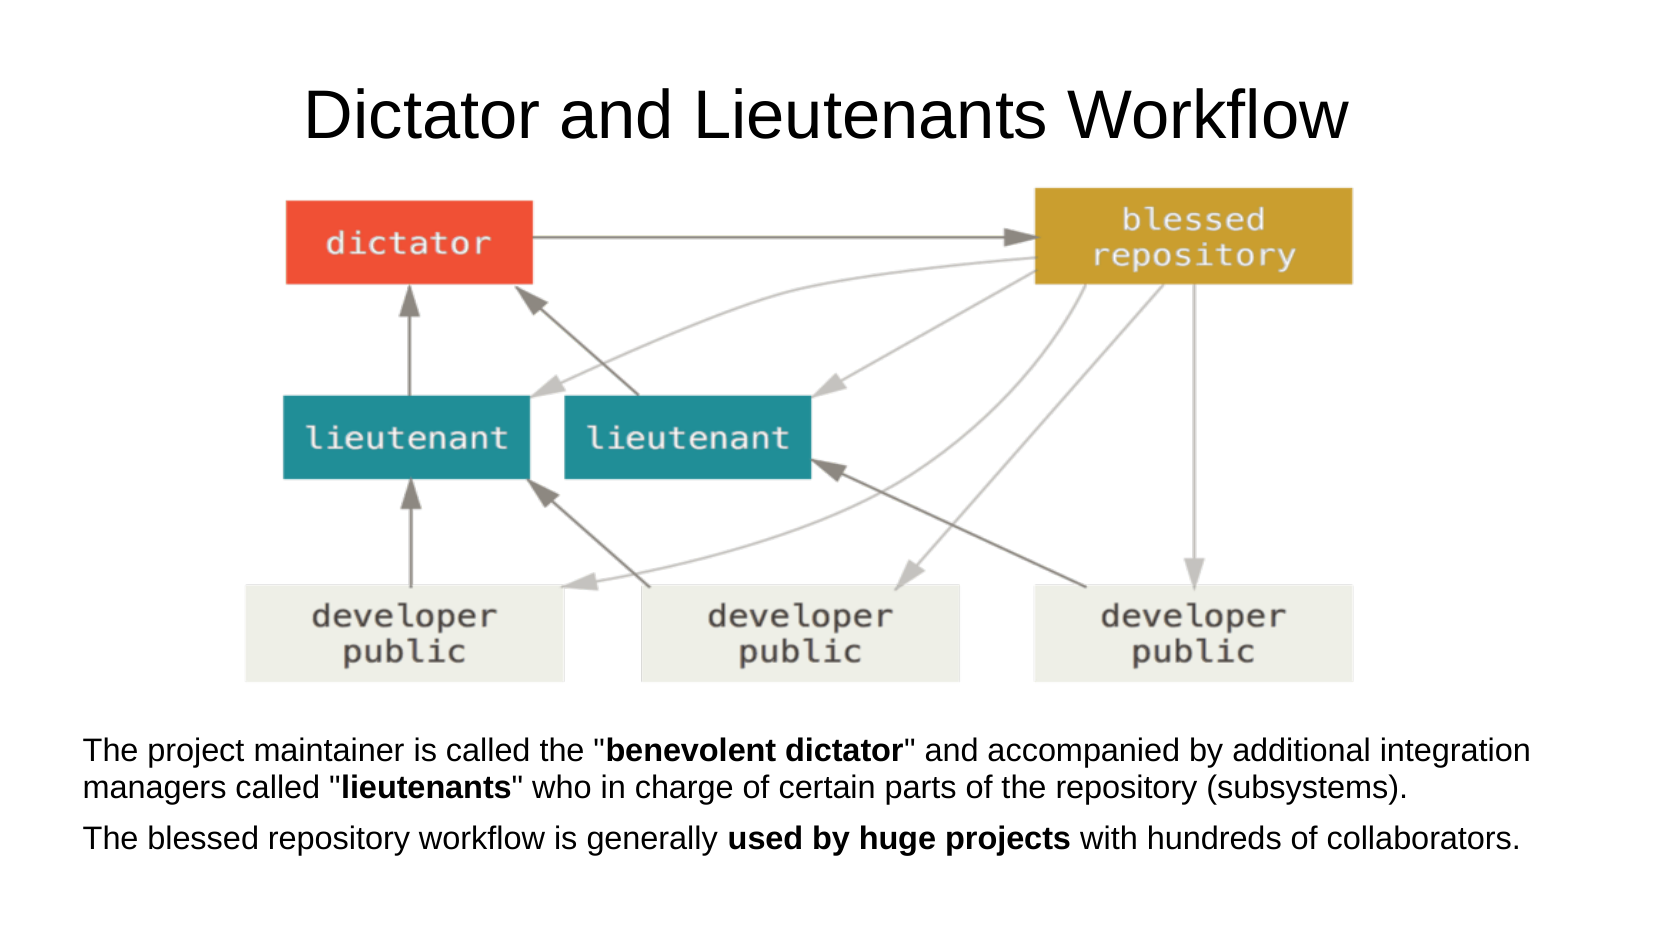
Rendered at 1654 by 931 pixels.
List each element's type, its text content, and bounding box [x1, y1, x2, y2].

list The project maintainer is called the "benevolent dictator" and accompanied by additional integration managers called "lieutenants" who in charge of certain parts of the repository (subsystems). The blessed repository workflow is generally used by huge projects with hundreds of collaborators. [82, 732, 1571, 875]
picture [229, 178, 1371, 697]
title Dictator and Lieutenants Workflow [82, 37, 1571, 193]
